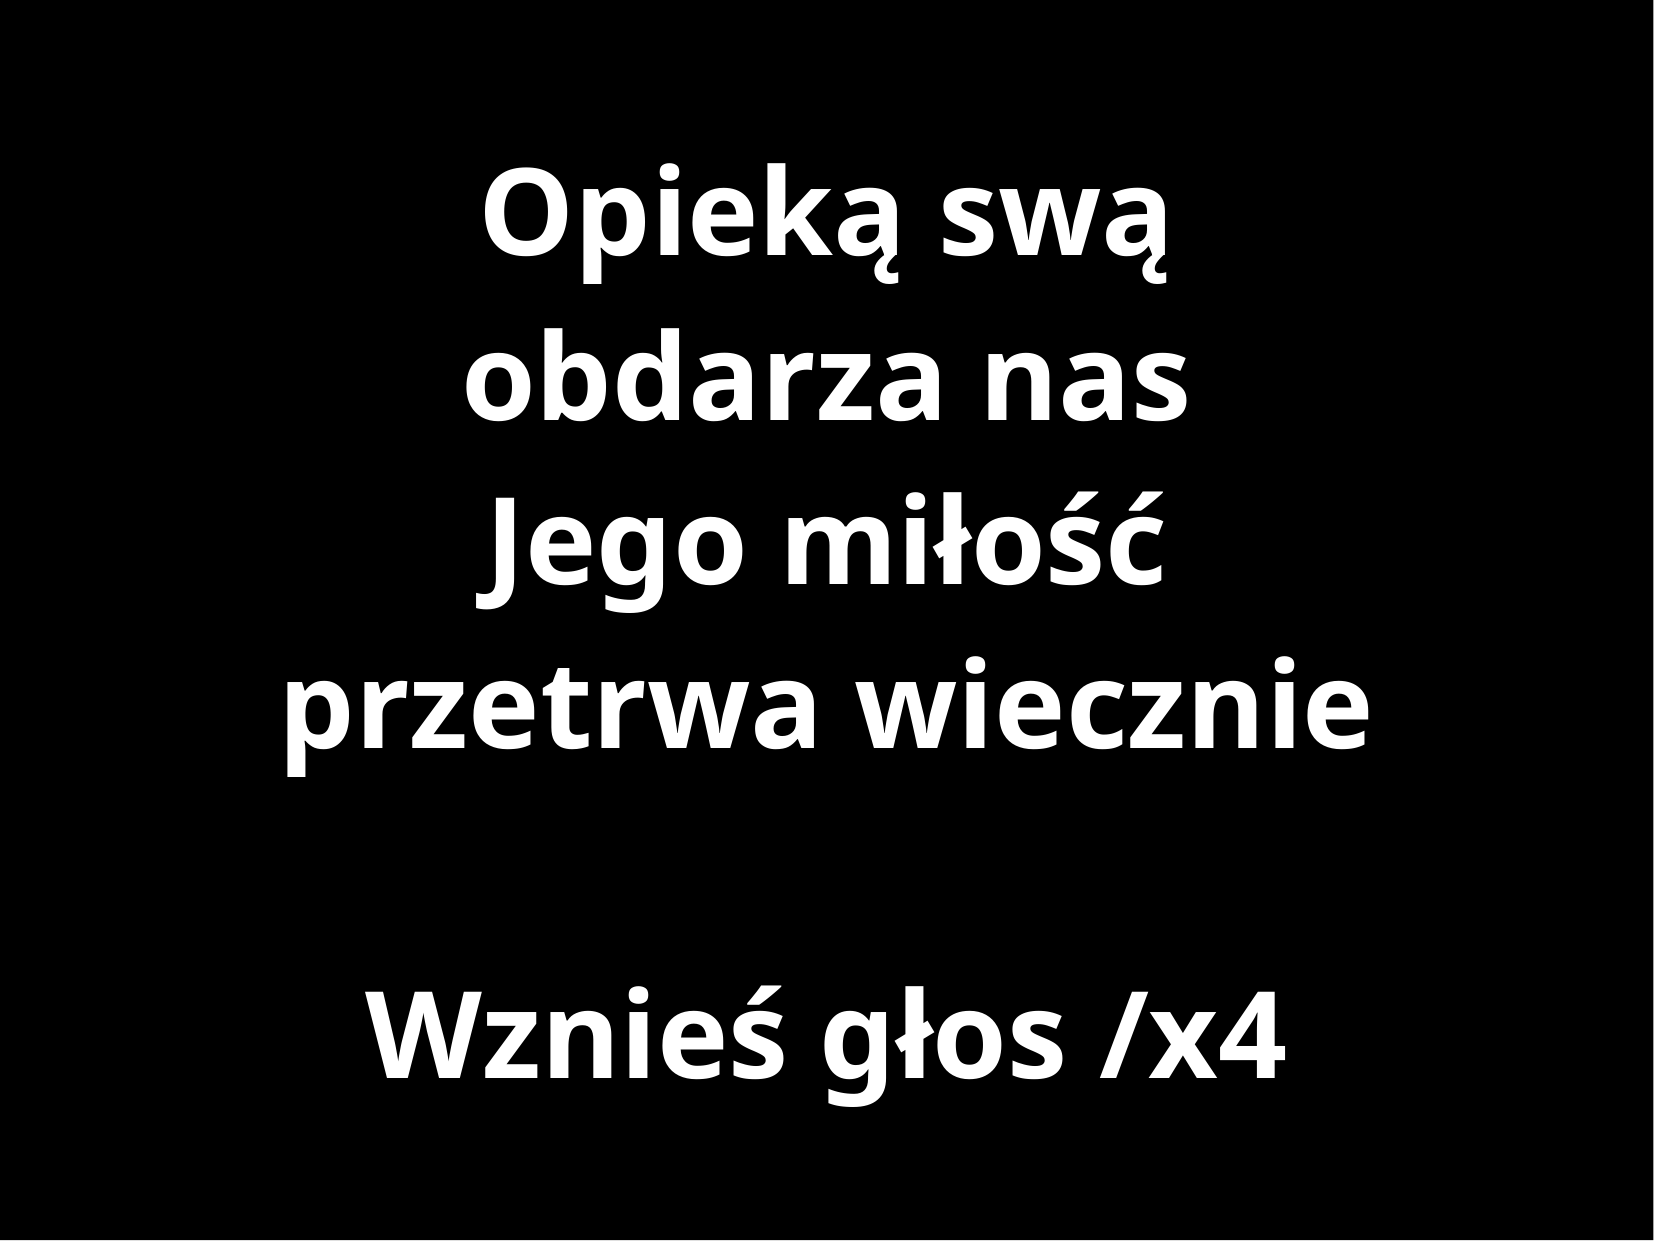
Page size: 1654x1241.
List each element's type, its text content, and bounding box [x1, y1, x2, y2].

title Opieką swą obdarza nas Jego miłość przetrwa wiecznie Wznieś głos /x4 [0, 0, 1654, 1241]
